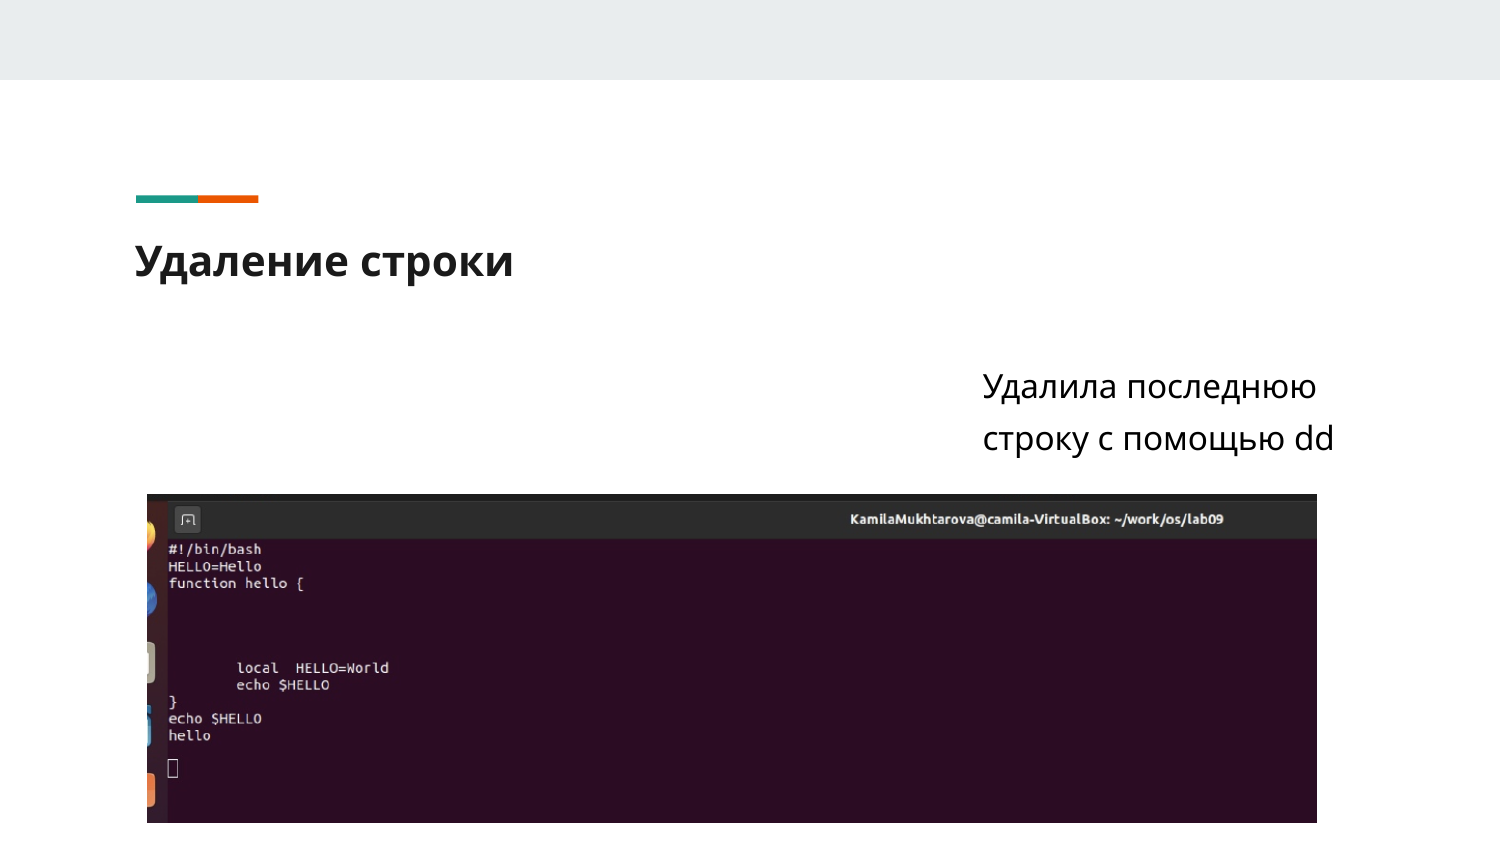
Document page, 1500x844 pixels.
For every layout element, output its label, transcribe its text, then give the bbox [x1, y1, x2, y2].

picture [147, 494, 1317, 823]
list Удалила последнюю строку с помощью dd [967, 341, 1381, 712]
title Удаление строки [119, 216, 1381, 305]
